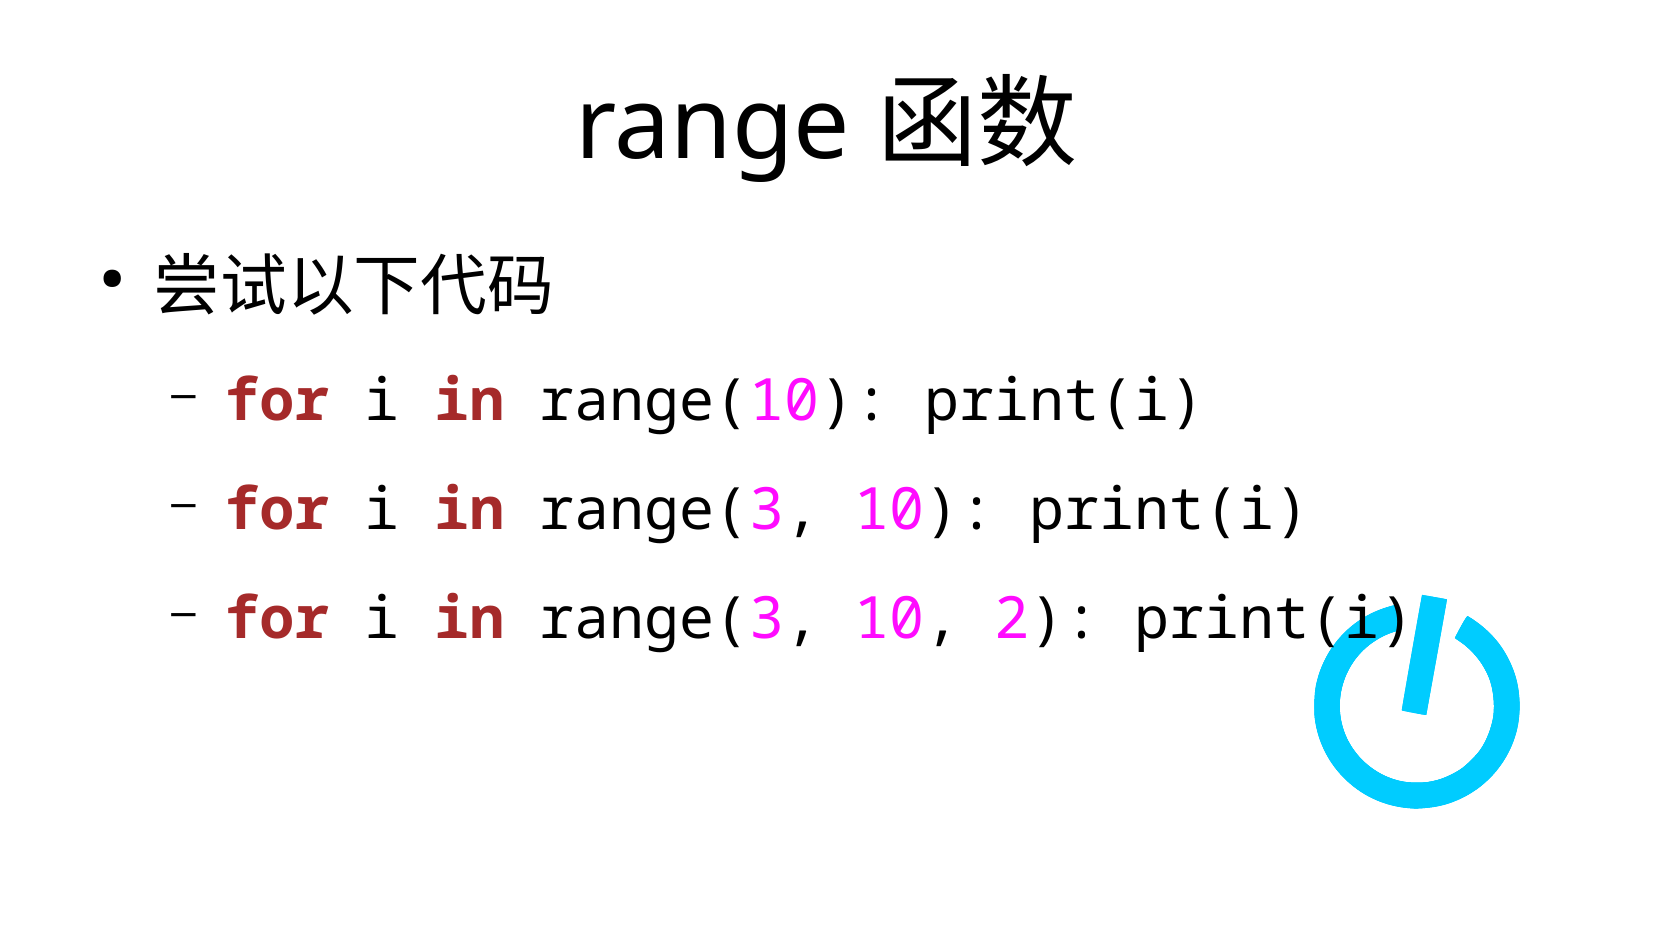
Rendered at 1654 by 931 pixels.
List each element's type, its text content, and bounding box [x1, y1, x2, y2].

title range函数 [82, 37, 1571, 193]
list 尝试以下代码 for i in range(10): print(i) for i in range(3, 10): print(i) for i in range(3, 10, 2): print(i) [82, 217, 1571, 758]
